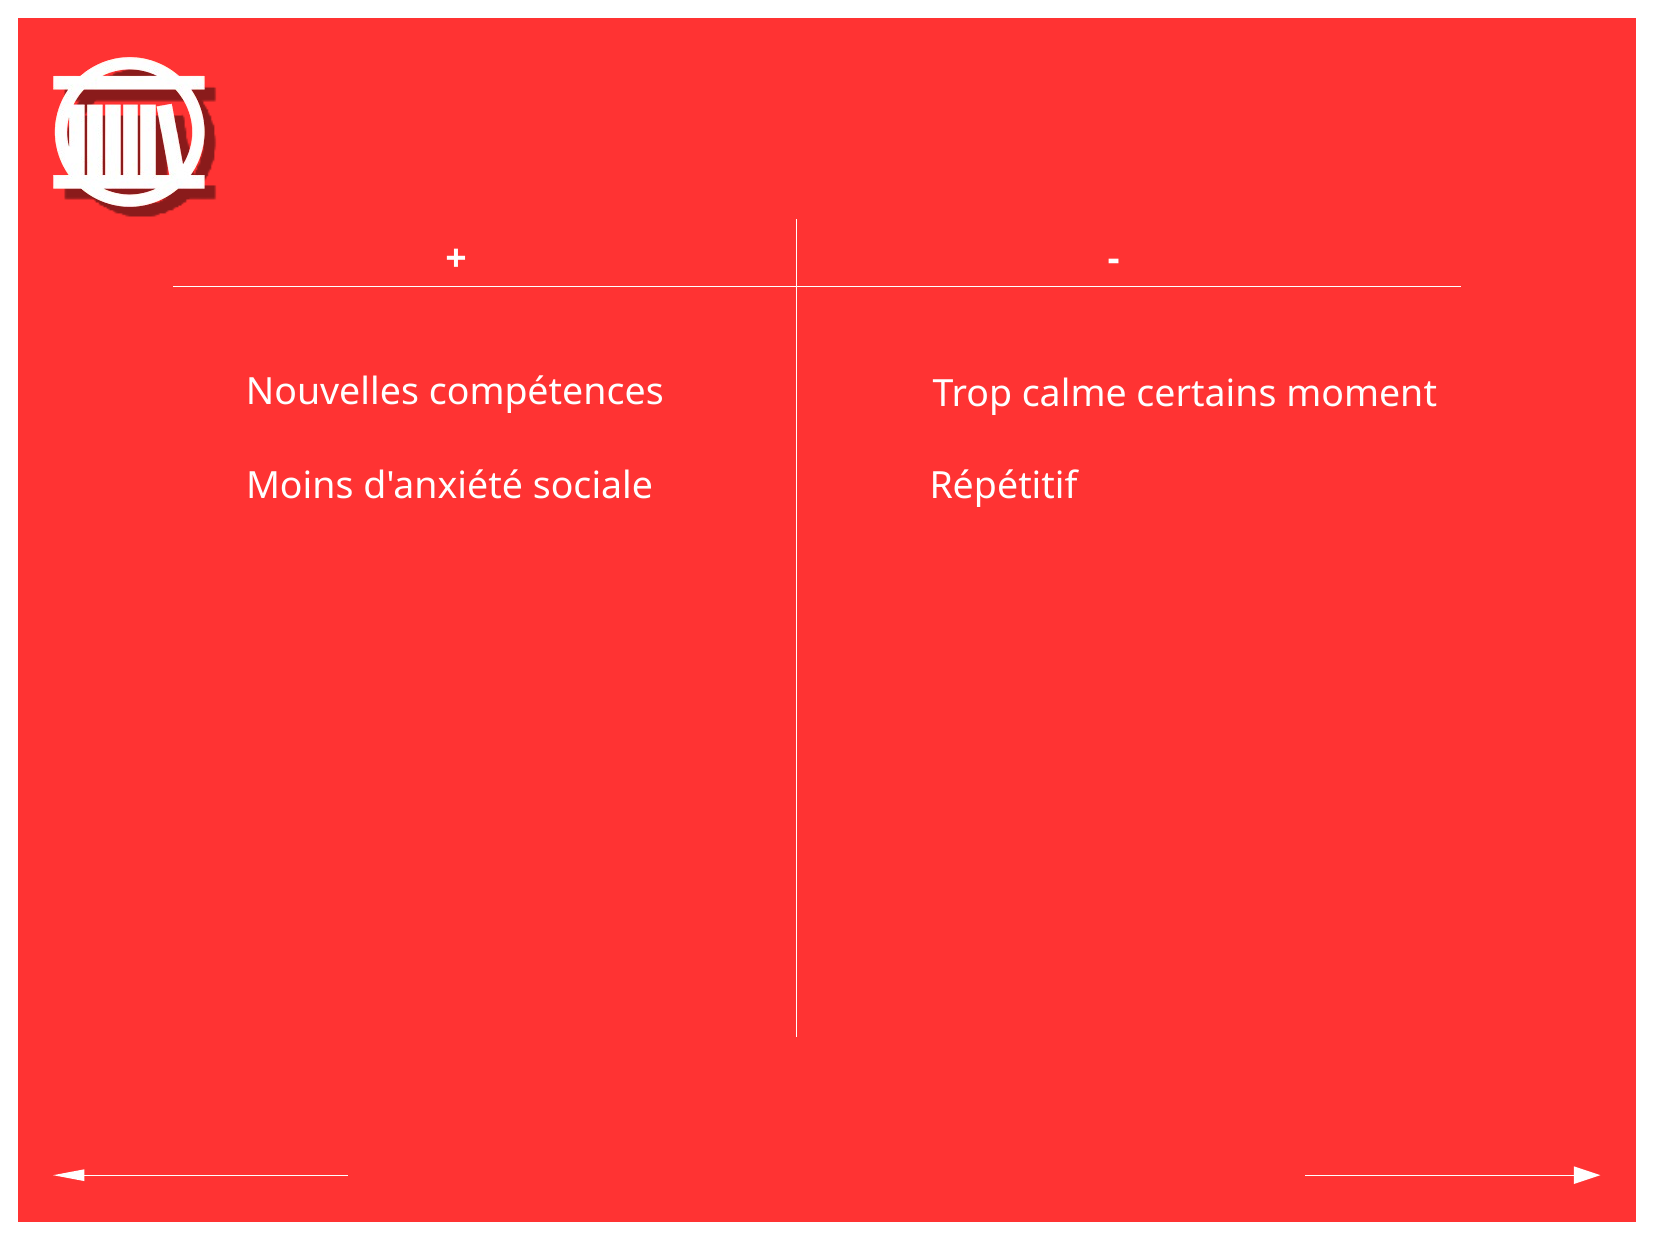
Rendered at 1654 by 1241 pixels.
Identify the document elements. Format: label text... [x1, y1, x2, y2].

text_box Moins d'anxiété sociale [231, 451, 666, 527]
text_box Trop calme certains moment [918, 359, 1444, 435]
text_box - [1092, 223, 1145, 299]
text_box Nouvelles compétences [231, 357, 672, 433]
picture [17, 20, 240, 243]
text_box + [430, 223, 483, 299]
text_box Répétitif [914, 451, 1093, 527]
